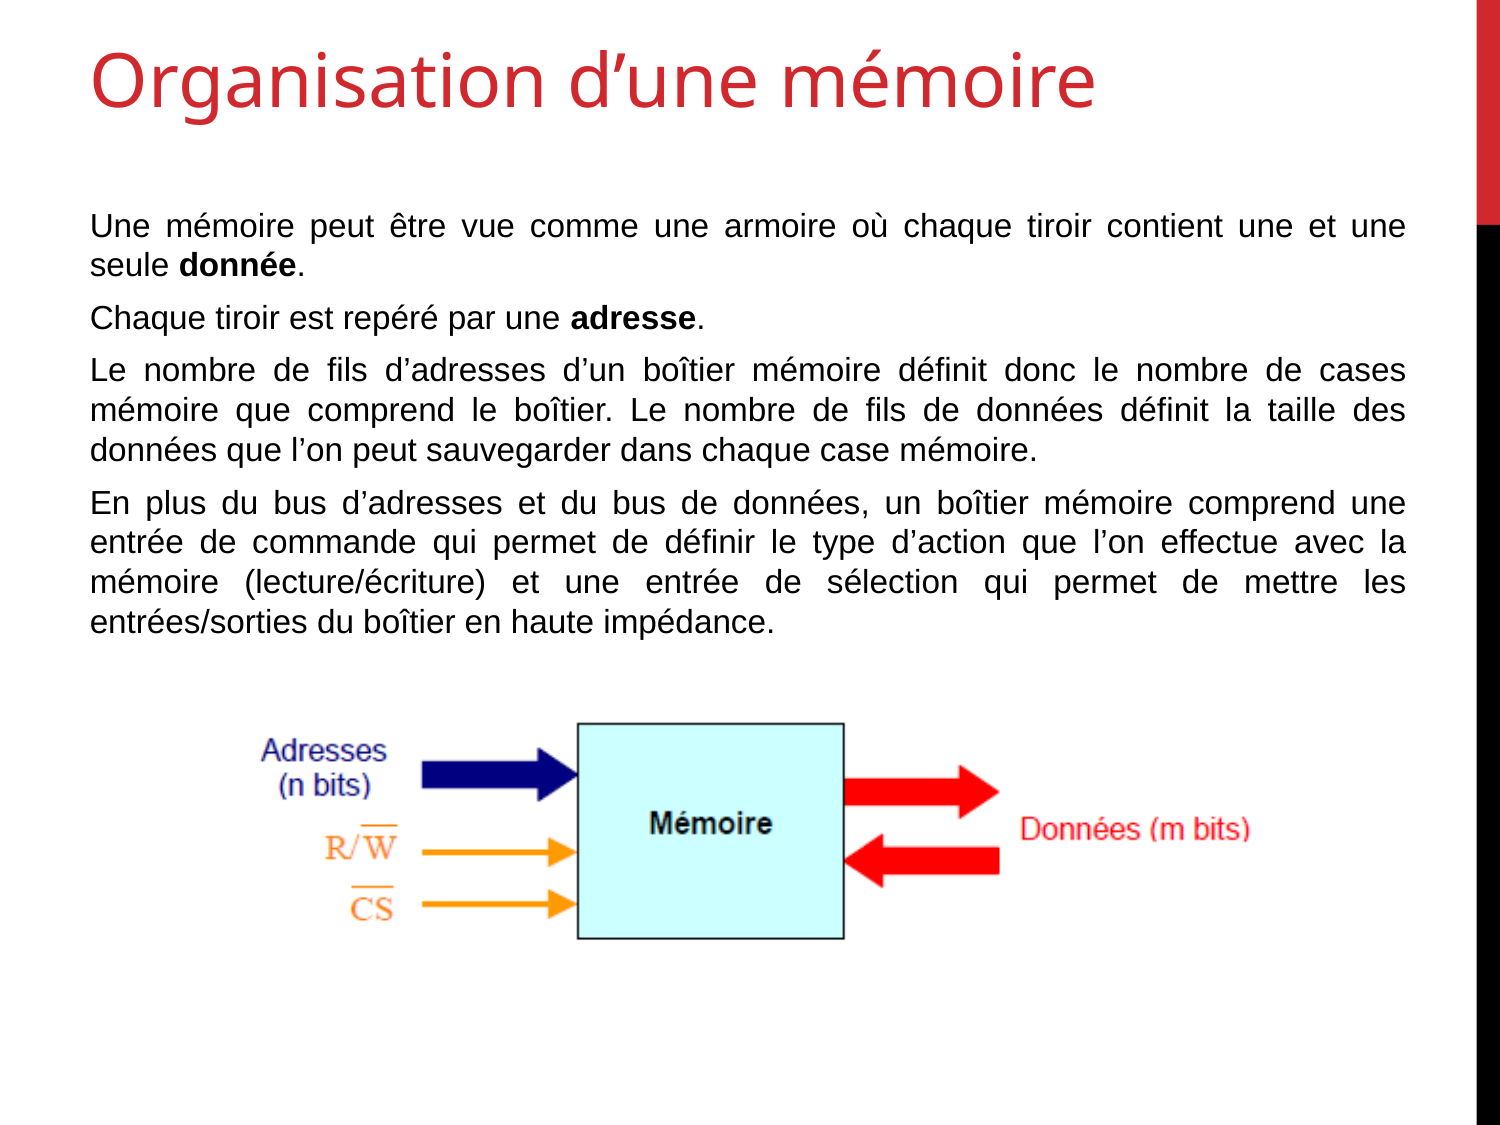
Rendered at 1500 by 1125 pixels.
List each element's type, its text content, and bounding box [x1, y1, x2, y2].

picture [218, 685, 1285, 988]
list Une mémoire peut être vue comme une armoire où chaque tiroir contient une et une seule donnée. Chaque tiroir est repéré par une adresse. Le nombre de fils d’adresses d’un boîtier mémoire définit donc le nombre de cases mémoire que comprend le boîtier. Le nombre de fils de données définit la taille des données que l’on peut sauvegarder dans chaque case mémoire. En plus du bus d’adresses et du bus de données, un boîtier mémoire comprend une entrée de commande qui permet de définir le type d’action que l’on effectue avec la mémoire (lecture/écriture) et une entrée de sélection qui permet de mettre les entrées/sorties du boîtier en haute impédance. [75, 196, 1424, 988]
title Organisation d’une mémoire [75, 25, 1436, 173]
